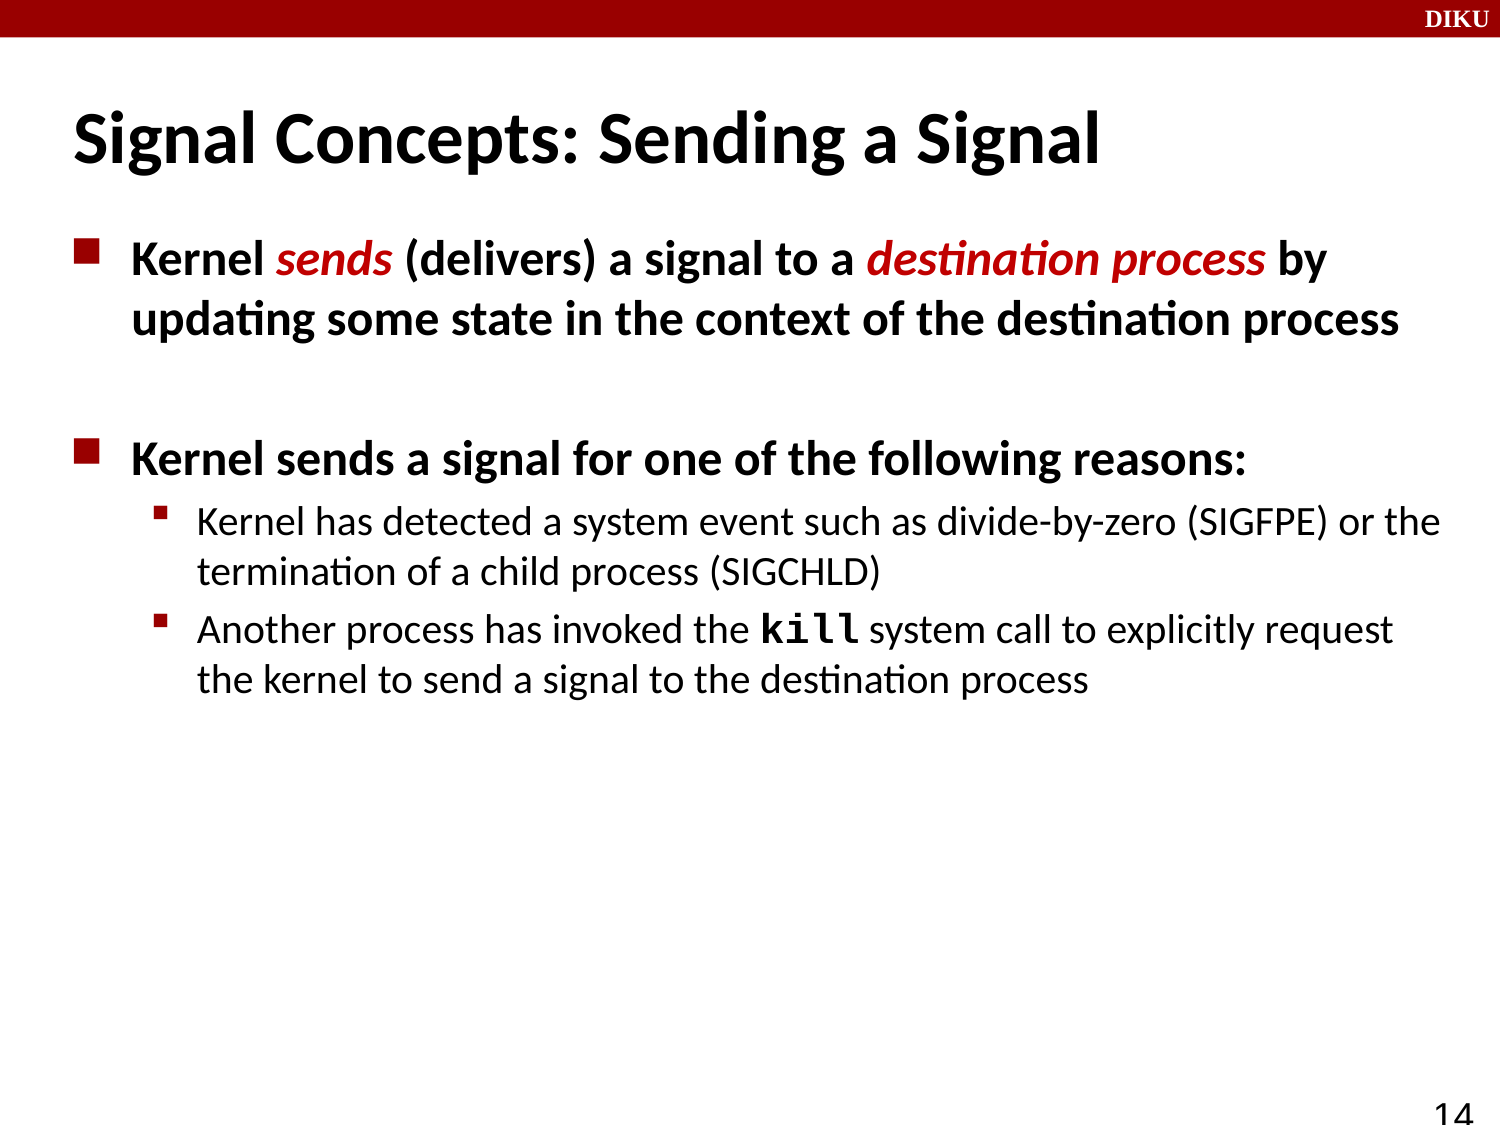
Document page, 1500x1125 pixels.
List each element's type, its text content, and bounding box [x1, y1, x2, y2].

text_box Kernel sends (delivers) a signal to a destination process by updating some state in the context of the destination process Kernel sends a signal for one of the following reasons: Kernel has detected a system event such as divide-by-zero (SIGFPE) or the termination of a child process (SIGCHLD) Another process has invoked the kill system call to explicitly request the kernel to send a signal to the destination process [60, 217, 1463, 988]
text_box Signal Concepts: Sending a Signal [58, 71, 1304, 197]
